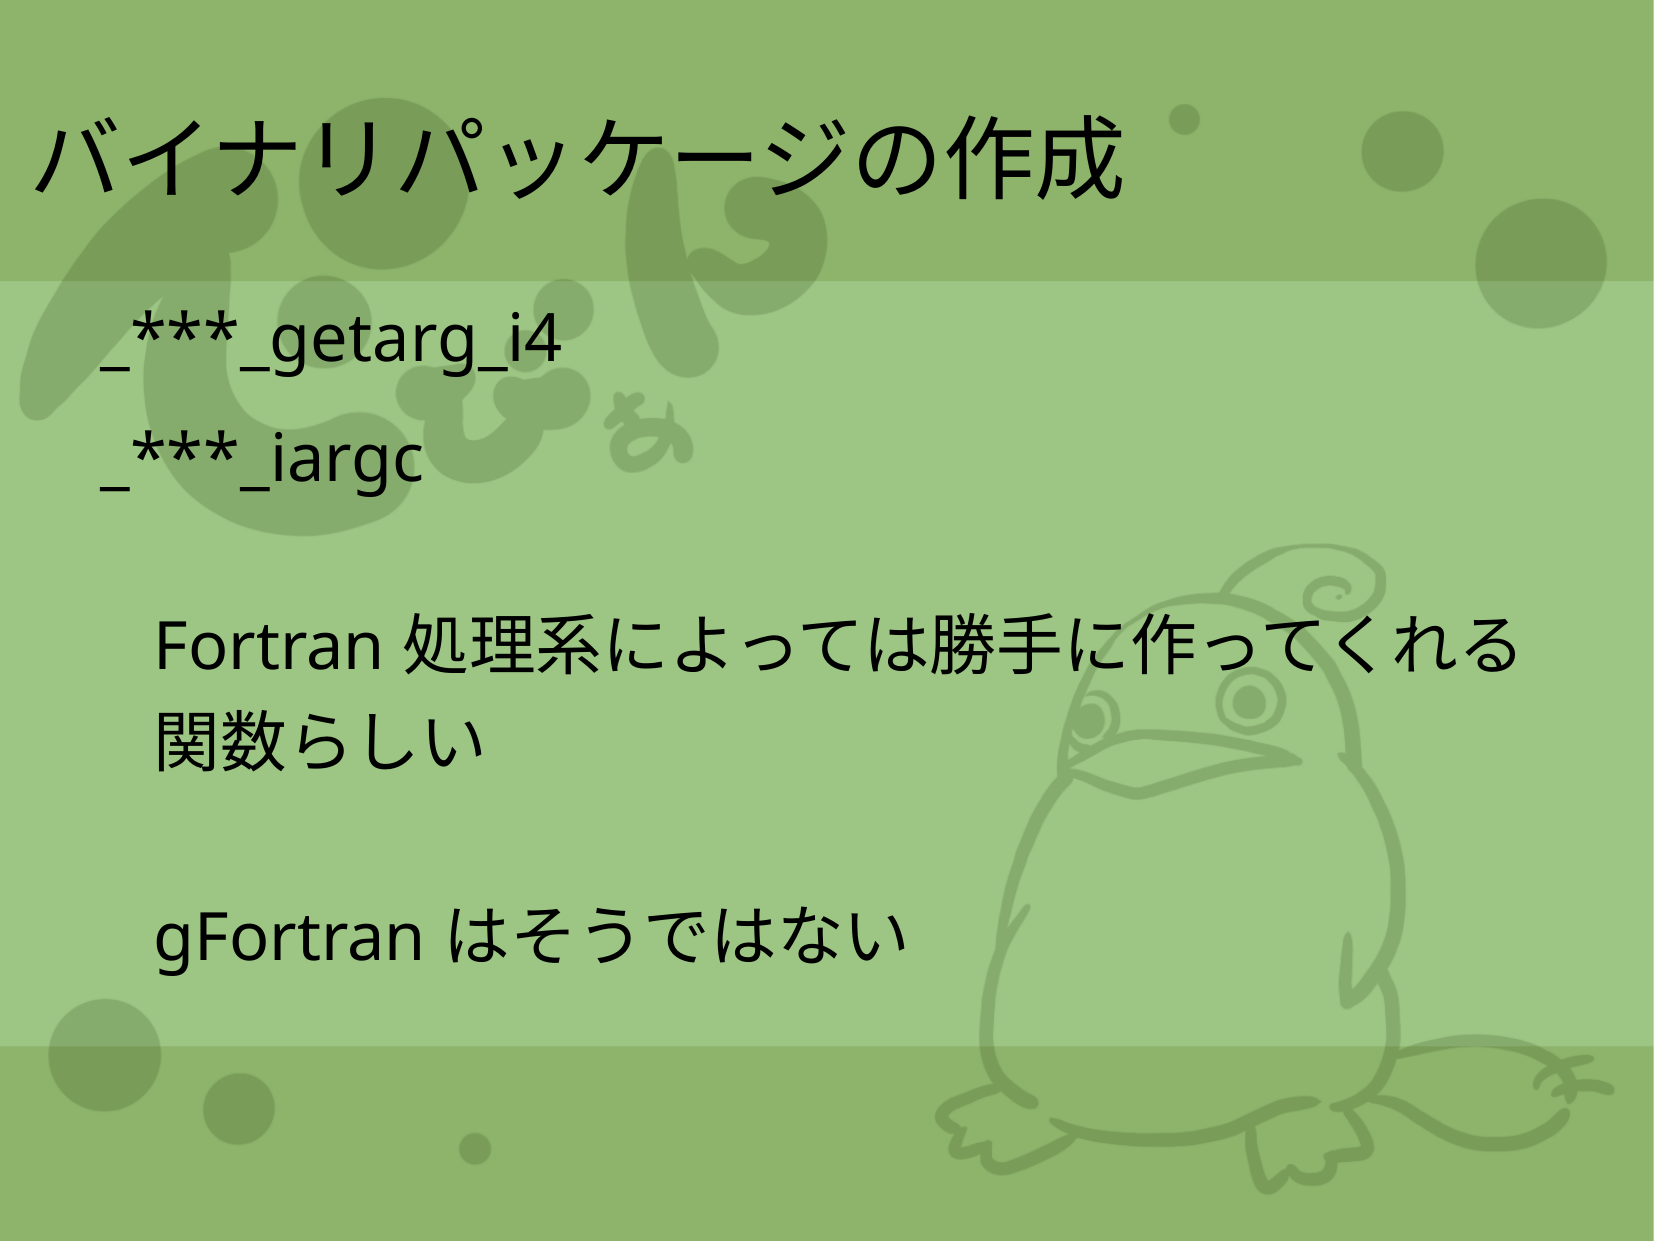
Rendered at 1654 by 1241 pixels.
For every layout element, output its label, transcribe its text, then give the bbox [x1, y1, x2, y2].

list _***_getarg_i4 _***_iargc Fortran 処理系によっては勝手に作ってくれる 関数らしい gFortran はそうではない [82, 290, 1571, 1109]
title バイナリパッケージの作成 [29, 49, 1625, 257]
picture [0, 0, 1654, 1241]
